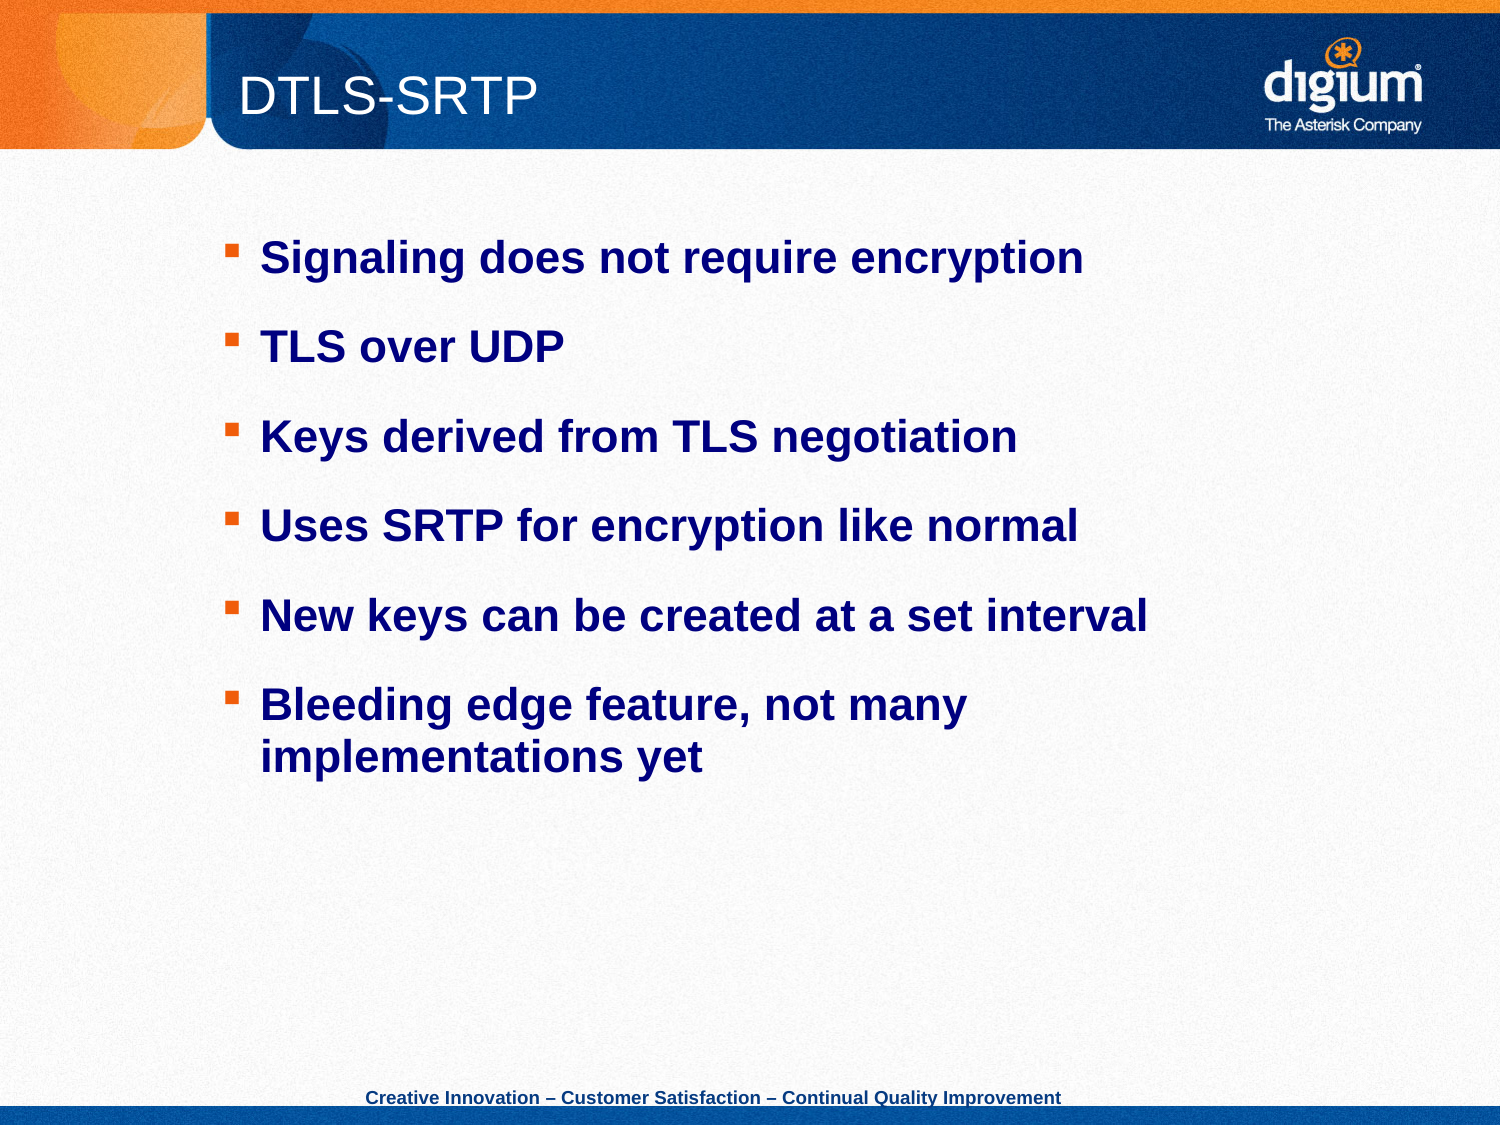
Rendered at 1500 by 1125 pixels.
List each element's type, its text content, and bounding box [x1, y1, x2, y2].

picture [0, 0, 1500, 1125]
list Signaling does not require encryption TLS over UDP Keys derived from TLS negotiation Uses SRTP for encryption like normal New keys can be created at a set interval Bleeding edge feature, not many implementations yet [206, 224, 1301, 967]
title DTLS-SRTP [238, 27, 1243, 127]
